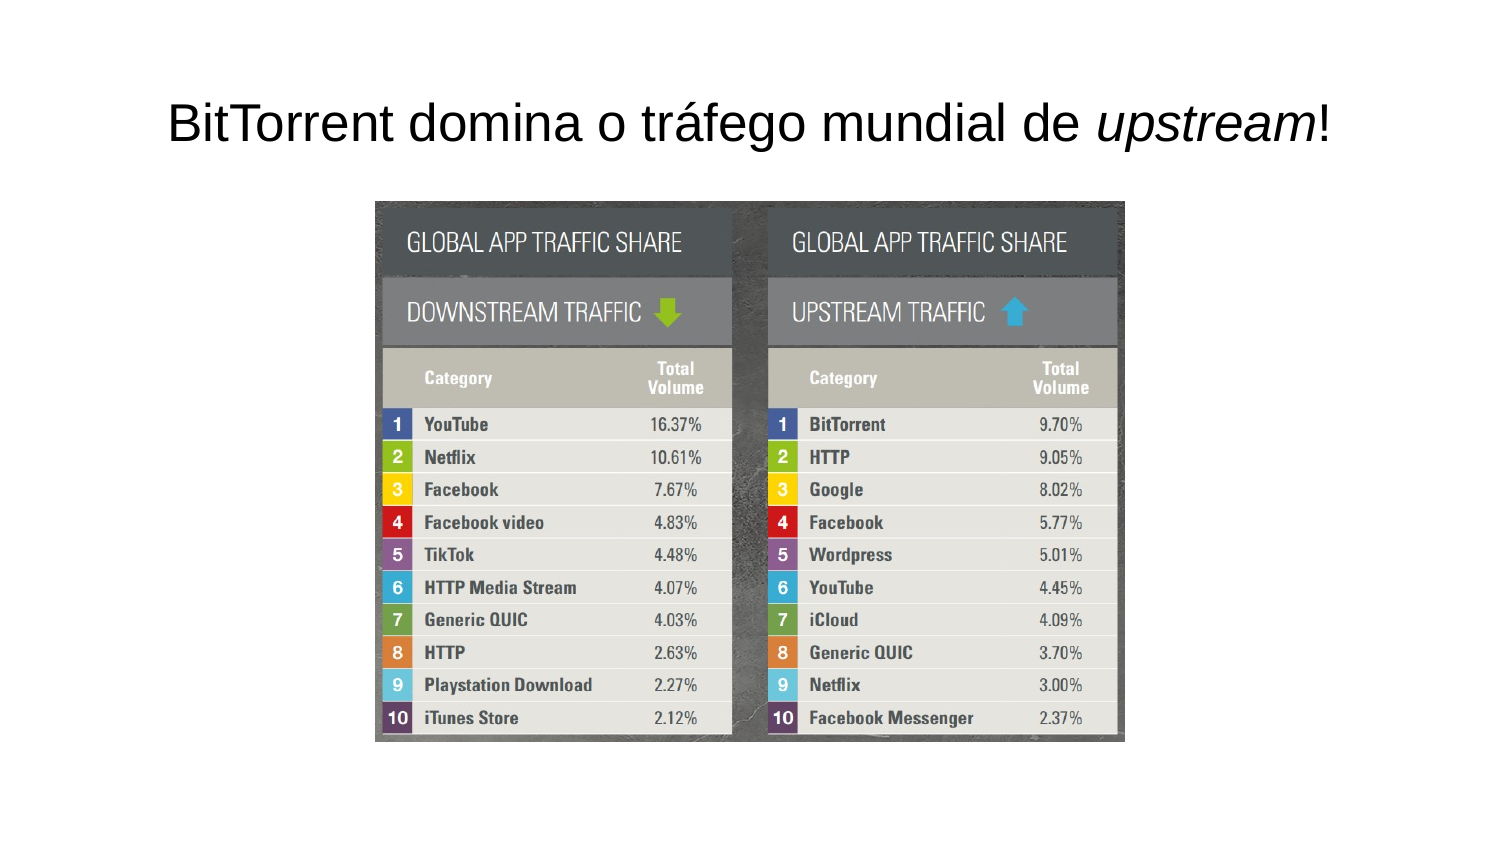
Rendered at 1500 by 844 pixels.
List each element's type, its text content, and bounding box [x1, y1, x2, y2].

title BitTorrent domina o tráfego mundial de upstream! [51, 72, 1449, 167]
picture [375, 201, 1125, 742]
